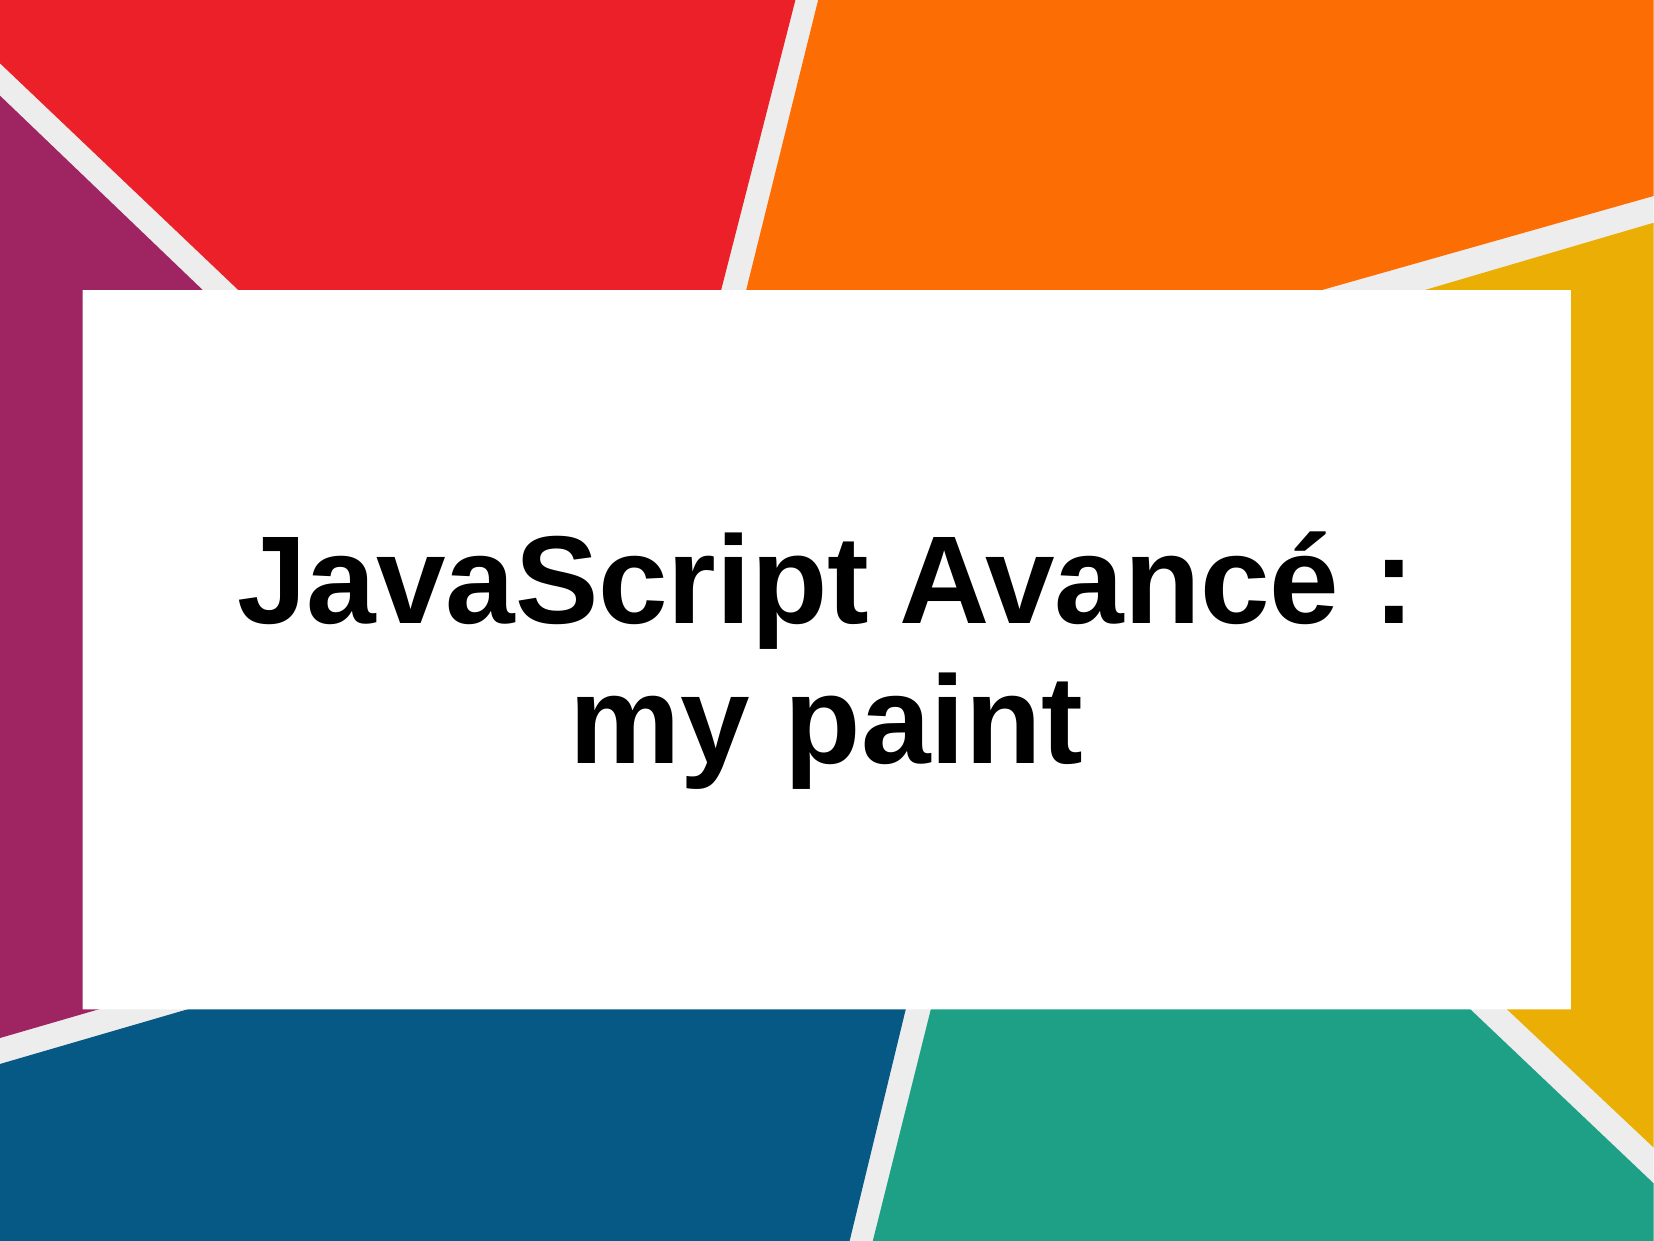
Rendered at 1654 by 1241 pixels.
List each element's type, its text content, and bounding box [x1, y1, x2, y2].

subtitle JavaScript Avancé : my paint [82, 290, 1571, 1010]
